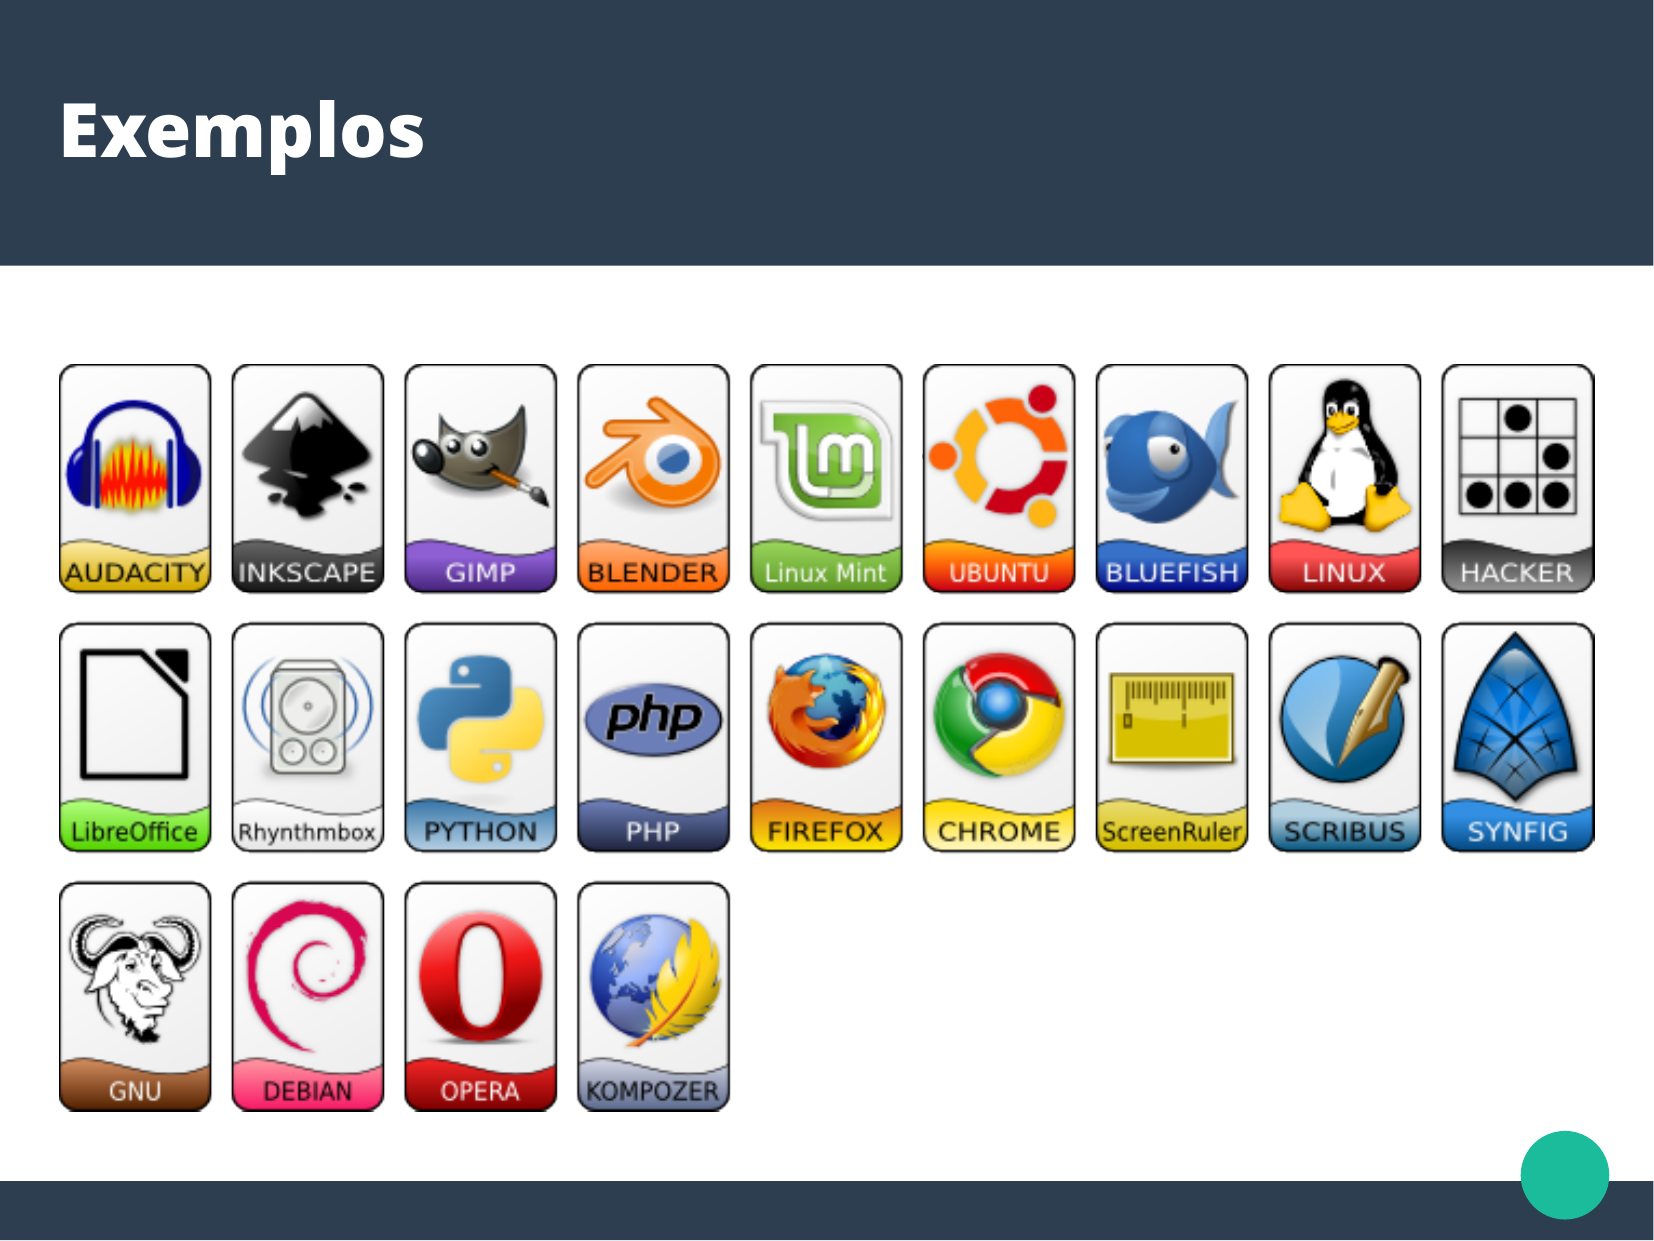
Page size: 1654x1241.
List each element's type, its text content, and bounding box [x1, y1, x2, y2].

picture [59, 364, 1595, 1112]
title Exemplos [59, 49, 1595, 207]
